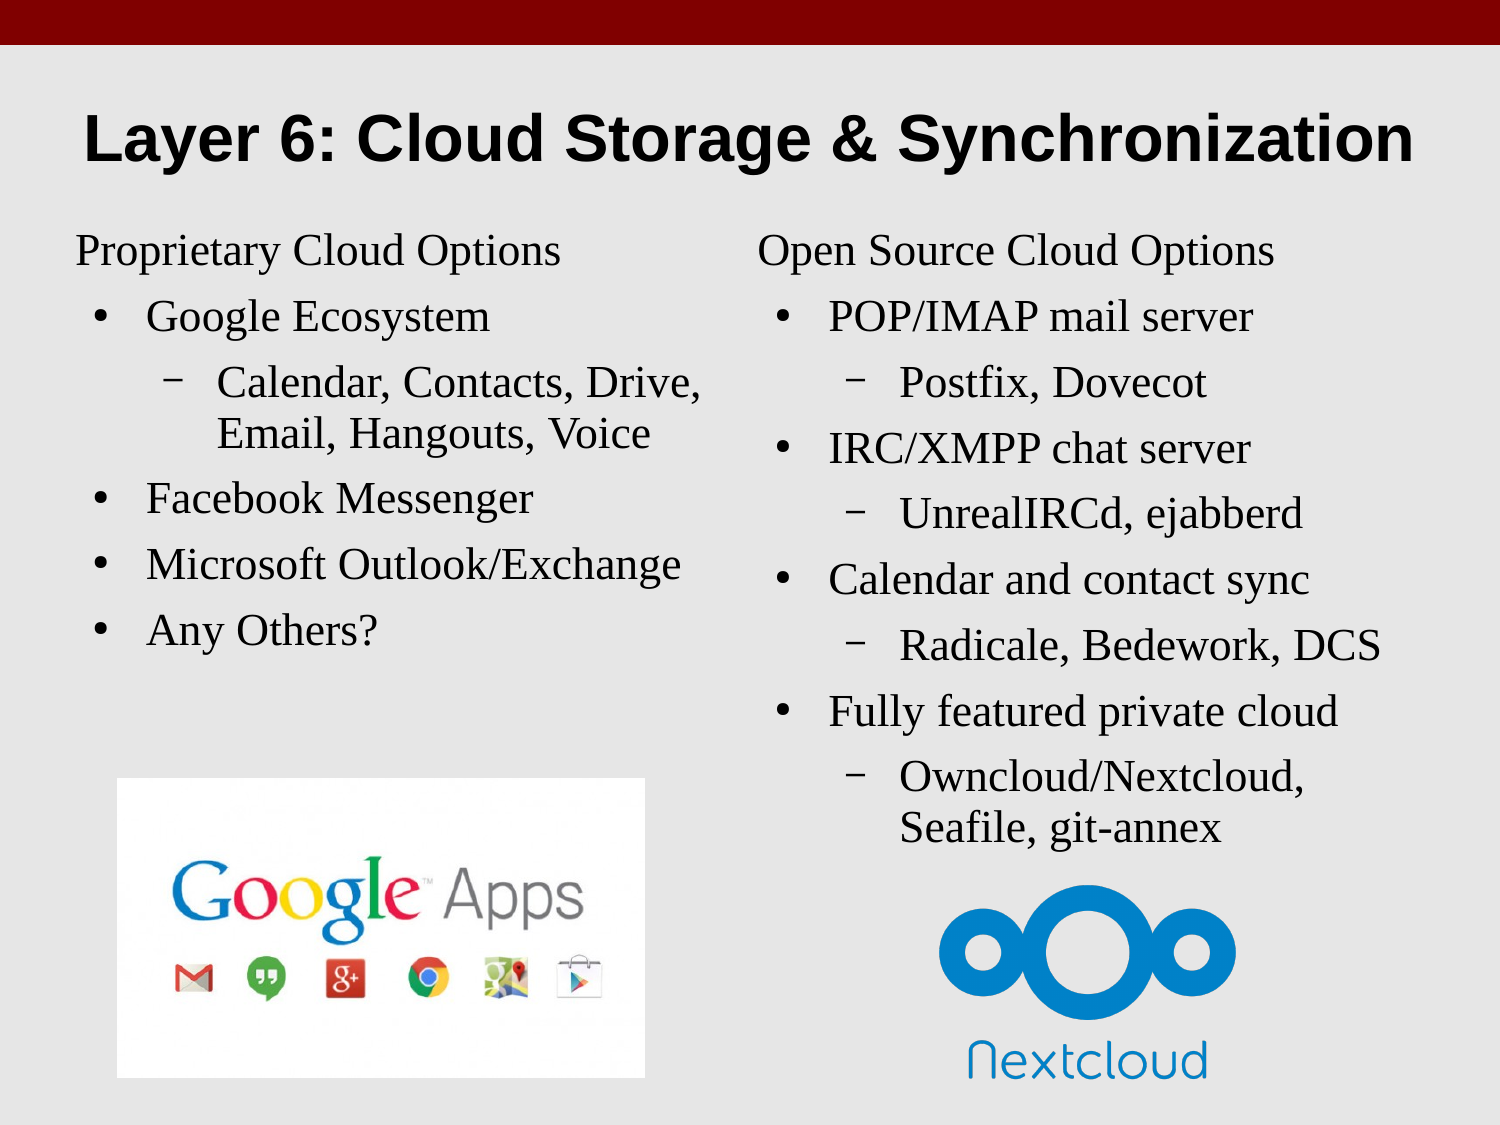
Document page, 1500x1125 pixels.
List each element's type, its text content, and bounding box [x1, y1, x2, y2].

title Layer 6: Cloud Storage & Synchronization [75, 44, 1426, 233]
picture [117, 778, 645, 1078]
list Proprietary Cloud Options Google Ecosystem Calendar, Contacts, Drive, Email, Hangouts, Voice Facebook Messenger Microsoft Outlook/Exchange Any Others? [75, 225, 734, 825]
picture [913, 859, 1262, 1107]
list Open Source Cloud Options POP/IMAP mail server Postfix, Dovecot IRC/XMPP chat server UnrealIRCd, ejabberd Calendar and contact sync Radicale, Bedework, DCS Fully featured private cloud Owncloud/Nextcloud, Seafile, git-annex [757, 225, 1433, 863]
